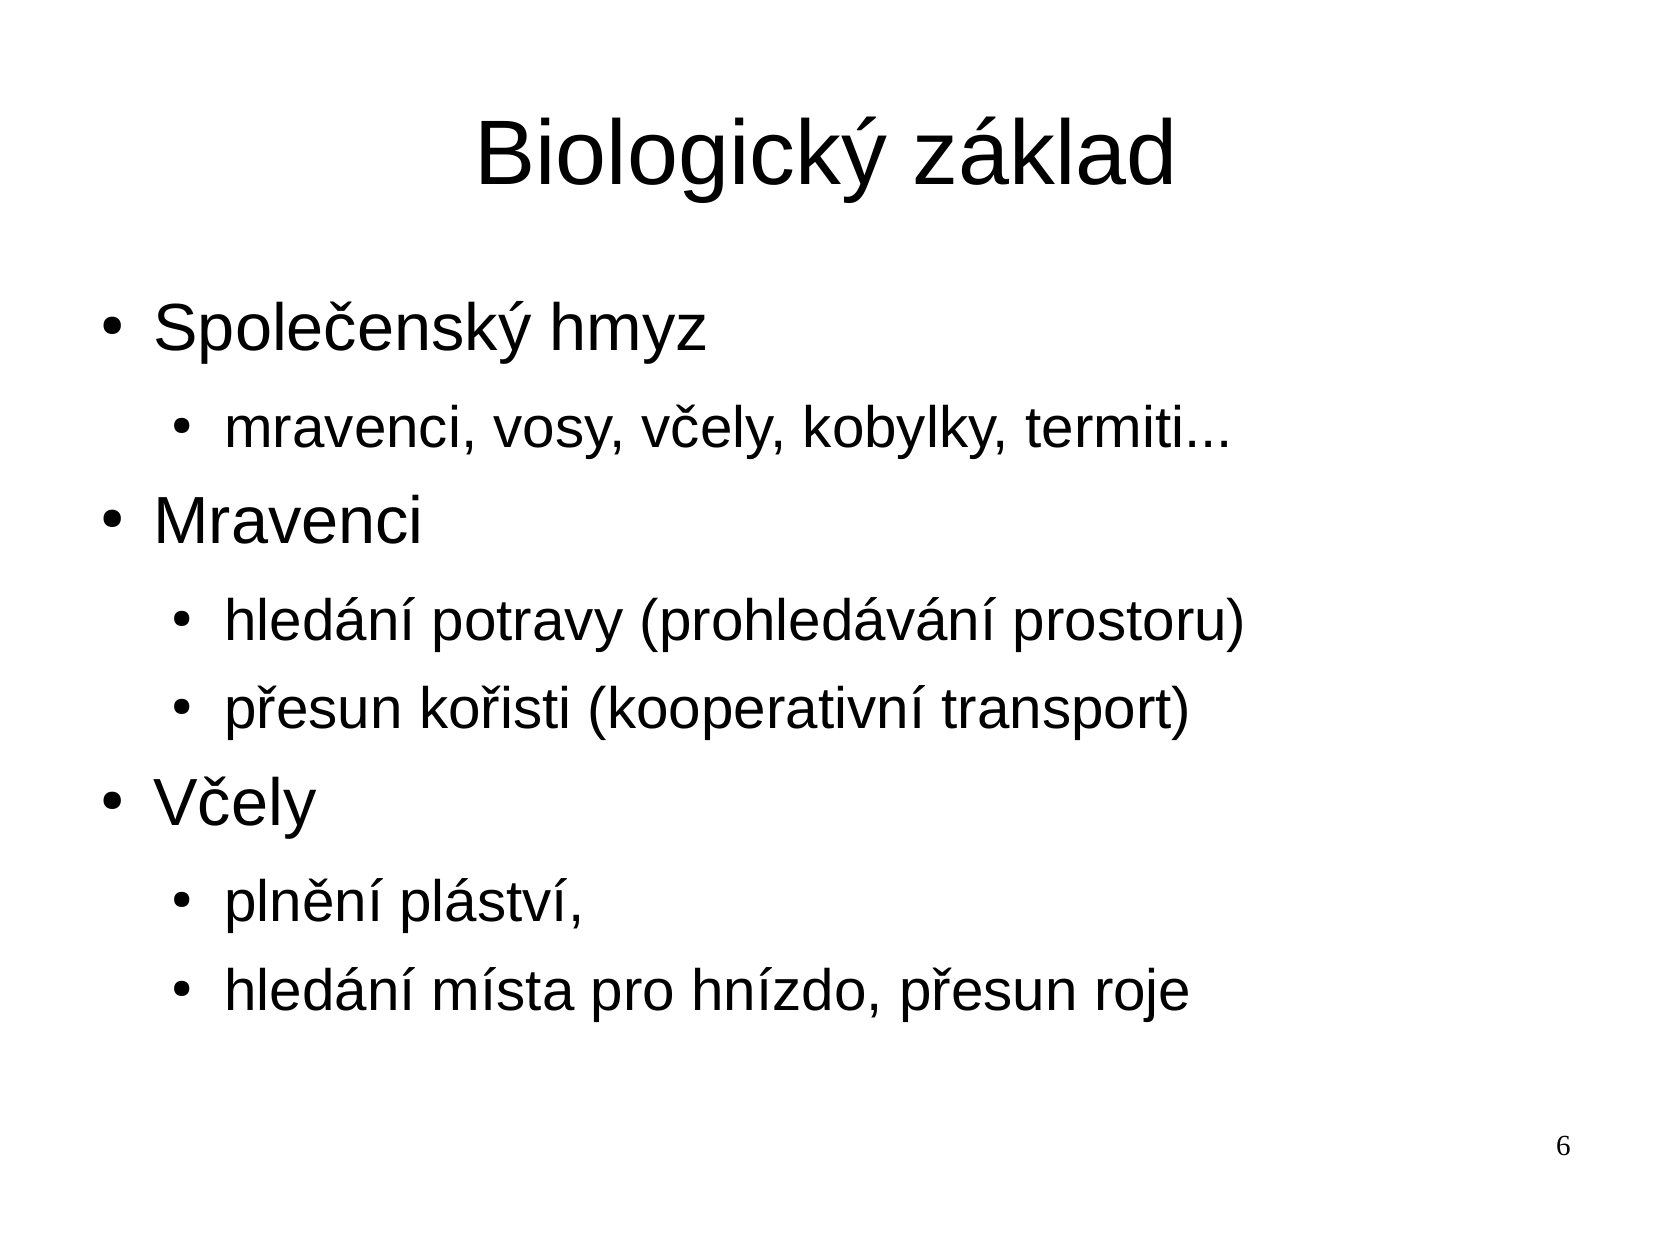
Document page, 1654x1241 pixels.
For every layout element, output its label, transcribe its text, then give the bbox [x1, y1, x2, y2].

title Biologický základ [82, 49, 1571, 257]
list Společenský hmyz mravenci, vosy, včely, kobylky, termiti... Mravenci hledání potravy (prohledávání prostoru) přesun kořisti (kooperativní transport) Včely plnění pláství, hledání místa pro hnízdo, přesun roje [82, 290, 1571, 1109]
